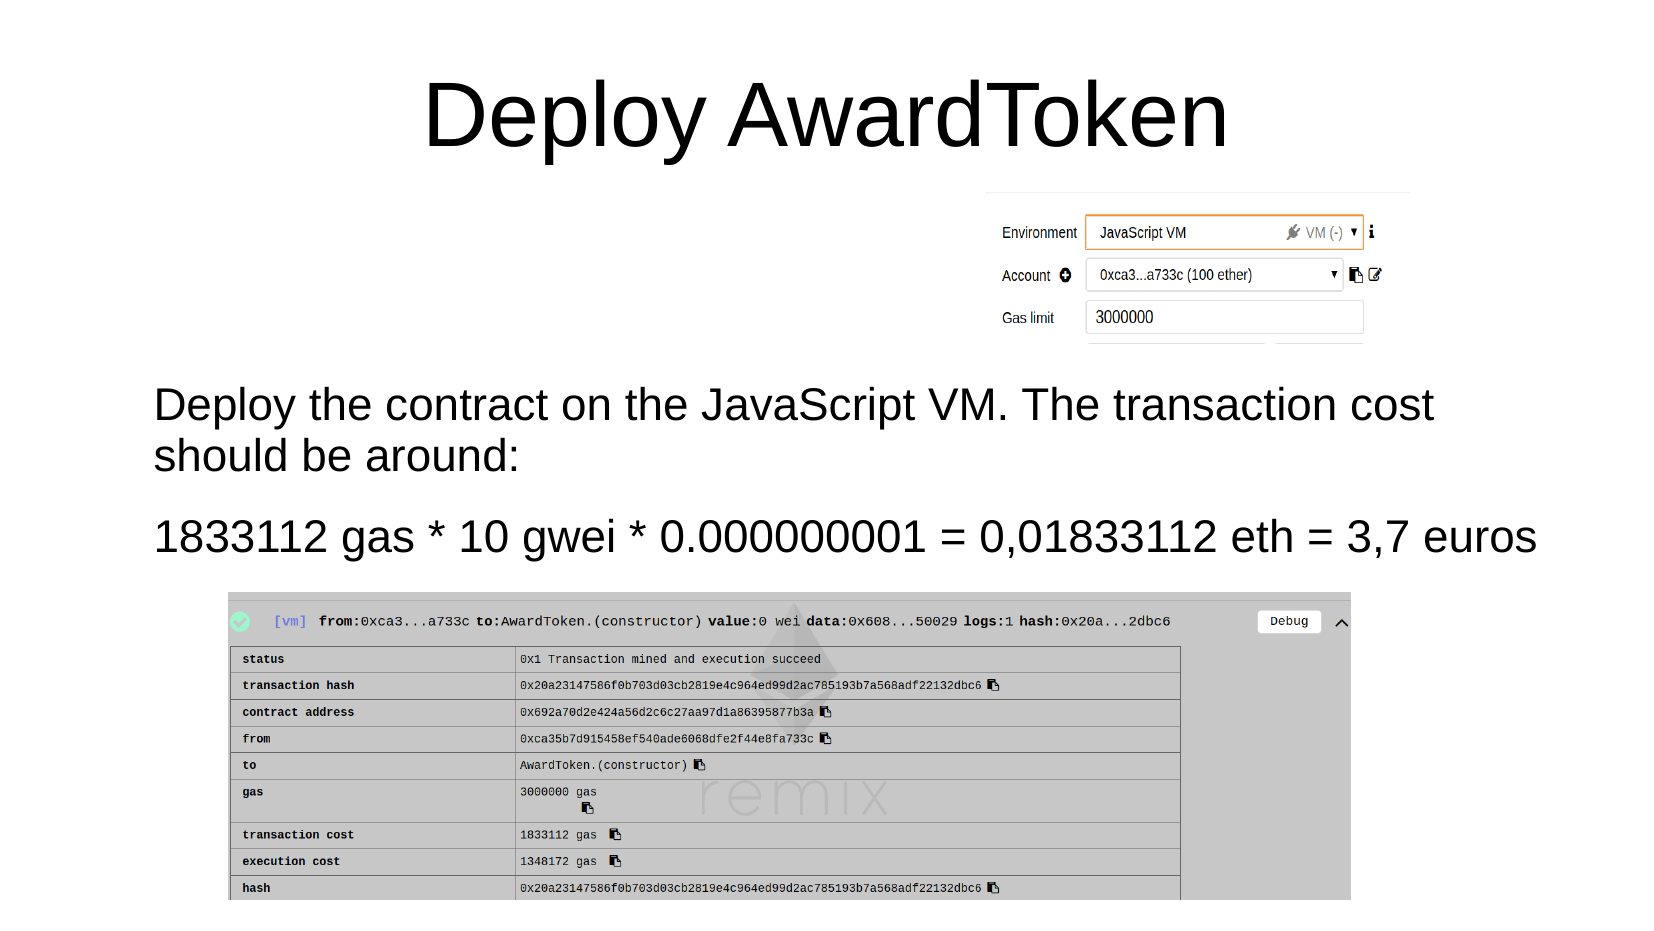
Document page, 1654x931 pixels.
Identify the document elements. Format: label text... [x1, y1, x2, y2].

list Deploy the contract on the JavaScript VM. The transaction cost should be around: 1833112 gas * 10 gwei * 0.000000001 = 0,01833112 eth = 3,7 euros [82, 217, 1571, 758]
picture [228, 592, 1351, 901]
title Deploy AwardToken [82, 37, 1571, 193]
picture [986, 192, 1411, 344]
